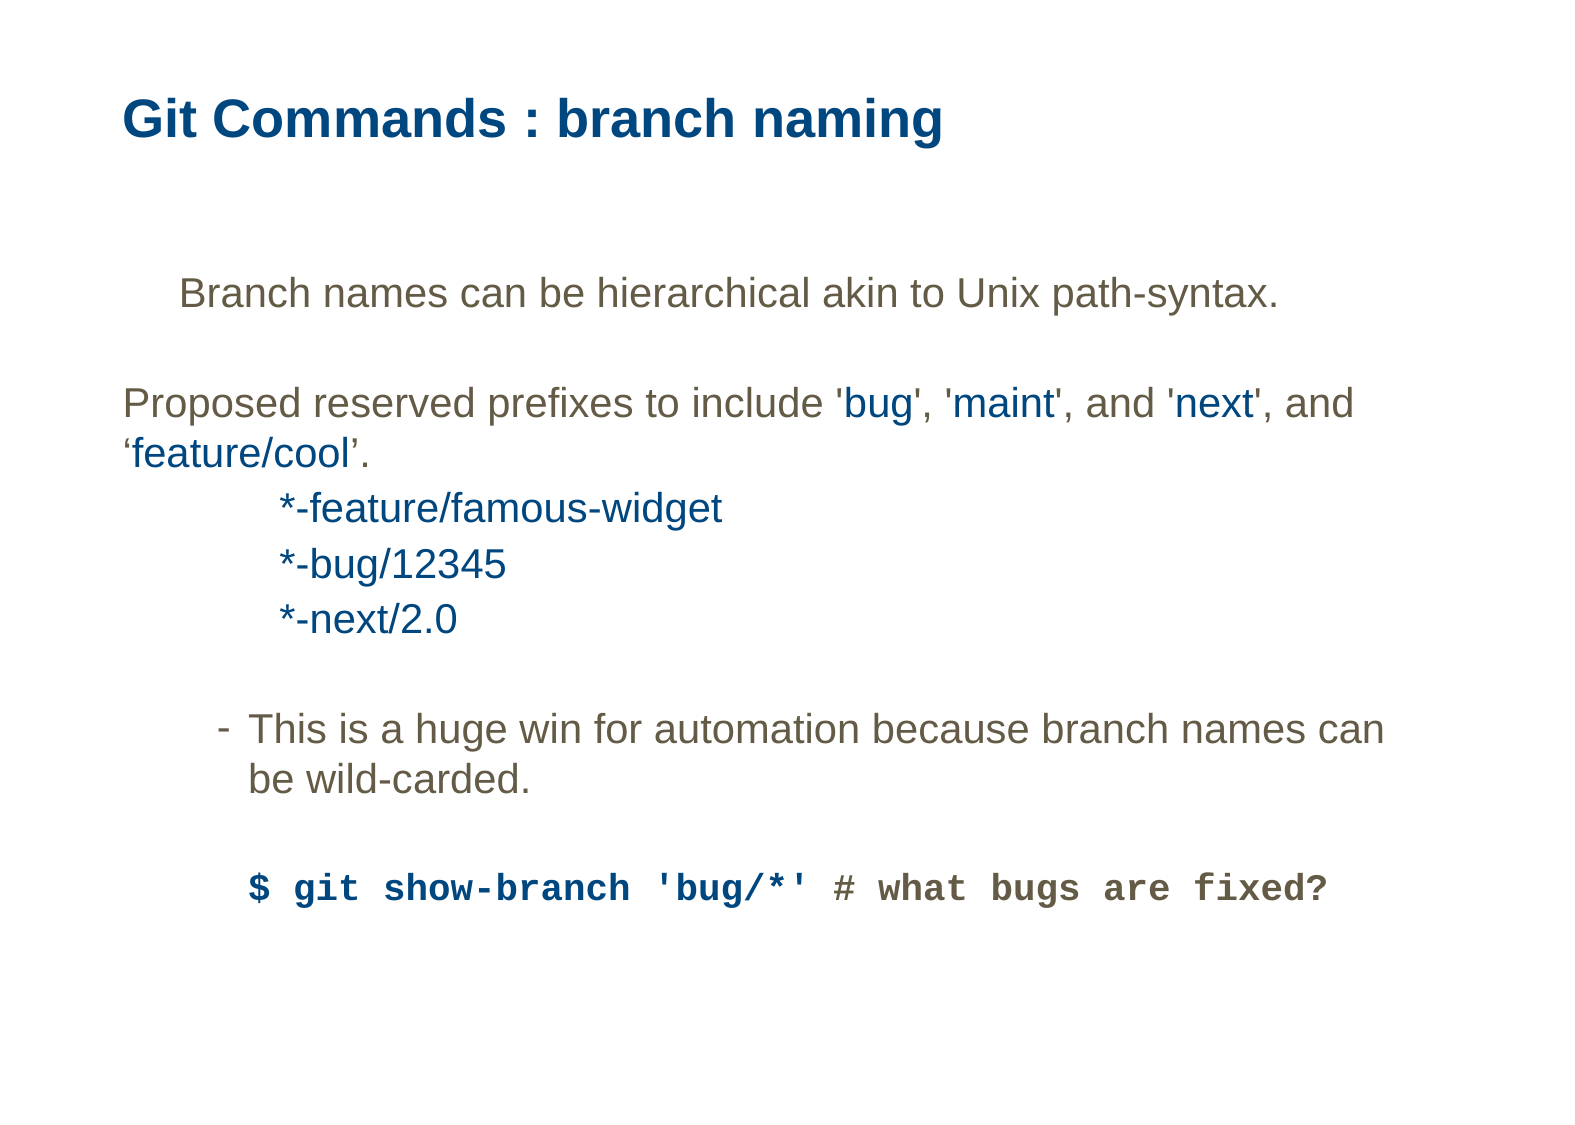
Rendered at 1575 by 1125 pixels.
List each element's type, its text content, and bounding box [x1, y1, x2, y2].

title Git Commands : branch naming [122, 76, 1541, 157]
list Branch names can be hierarchical akin to Unix path-syntax. Proposed reserved prefixes to include 'bug', 'maint', and 'next', and ‘feature/cool’. *-feature/famous-widget *-bug/12345 *-next/2.0 This is a huge win for automation because branch names can be wild-carded. $ git show-branch 'bug/*' # what bugs are fixed? [122, 265, 1398, 941]
